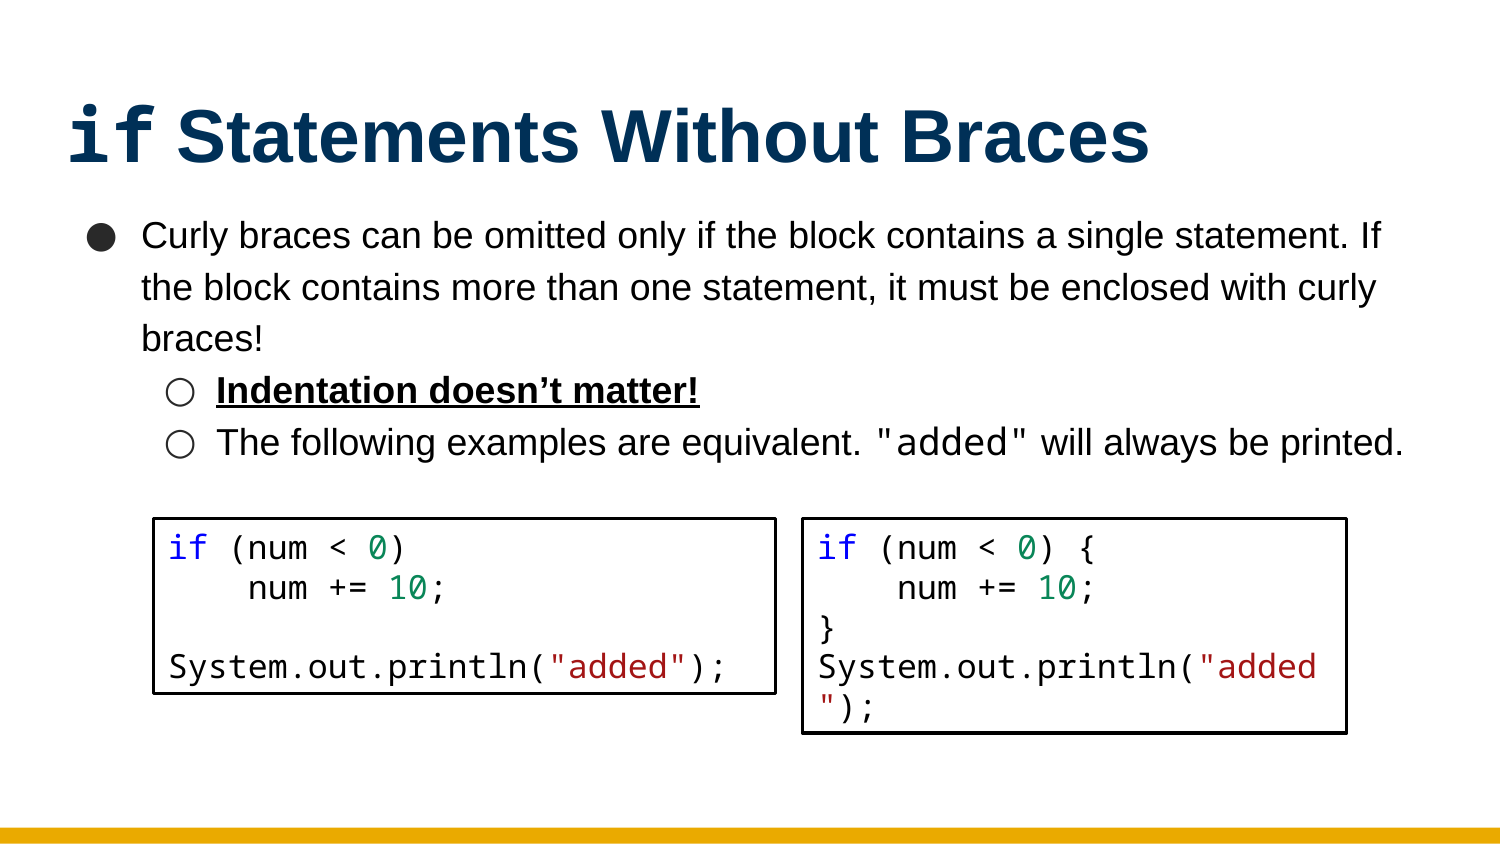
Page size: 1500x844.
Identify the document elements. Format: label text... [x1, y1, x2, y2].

title if Statements Without Braces [51, 72, 1449, 189]
text_box Curly braces can be omitted only if the block contains a single statement. If the block contains more than one statement, it must be enclosed with curly braces! Indentation doesn’t matter! The following examples are equivalent. "added" will always be printed. [51, 189, 1449, 802]
text_box if (num < 0) { num += 10; } System.out.println("added"); [802, 518, 1347, 733]
text_box if (num < 0) num += 10; System.out.println("added"); [153, 518, 776, 694]
